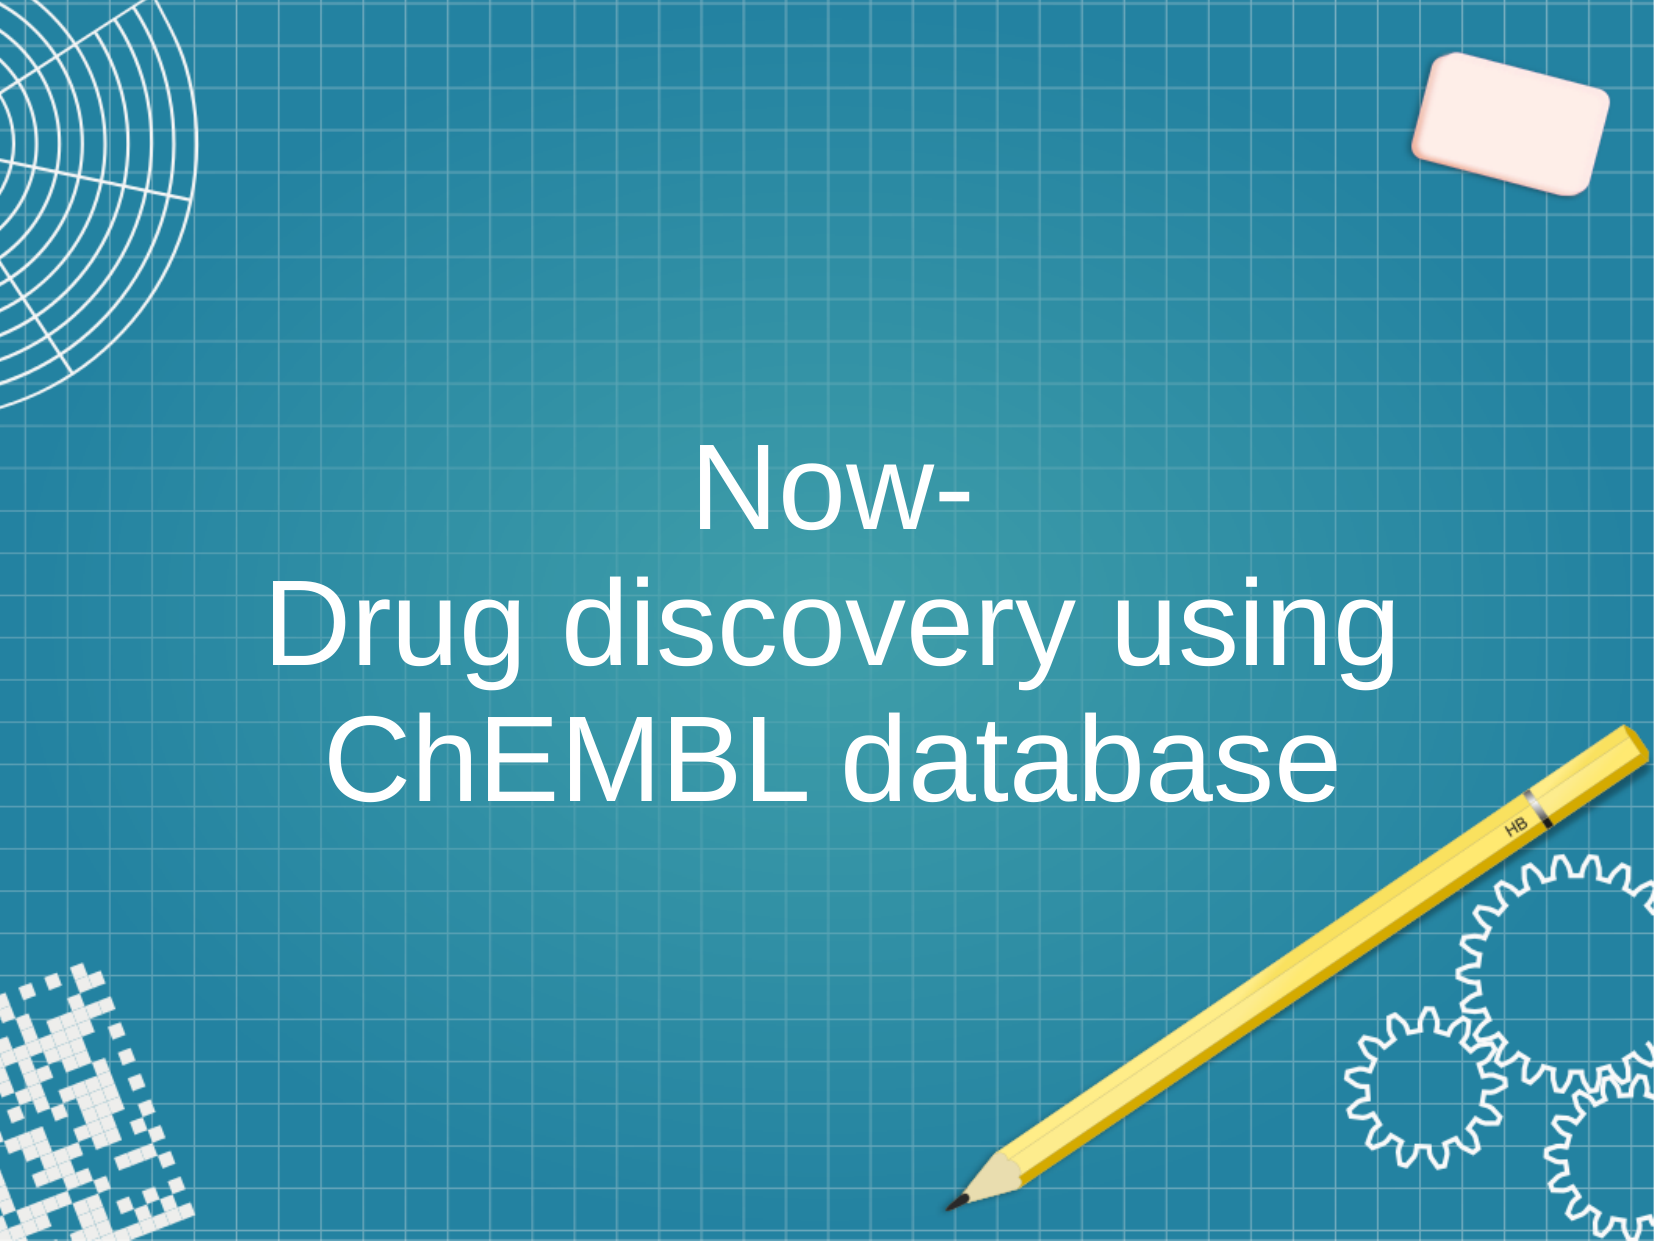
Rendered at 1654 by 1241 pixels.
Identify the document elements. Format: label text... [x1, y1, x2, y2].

picture [0, 0, 1654, 1241]
title Now- Drug discovery using ChEMBL database [94, 418, 1571, 828]
